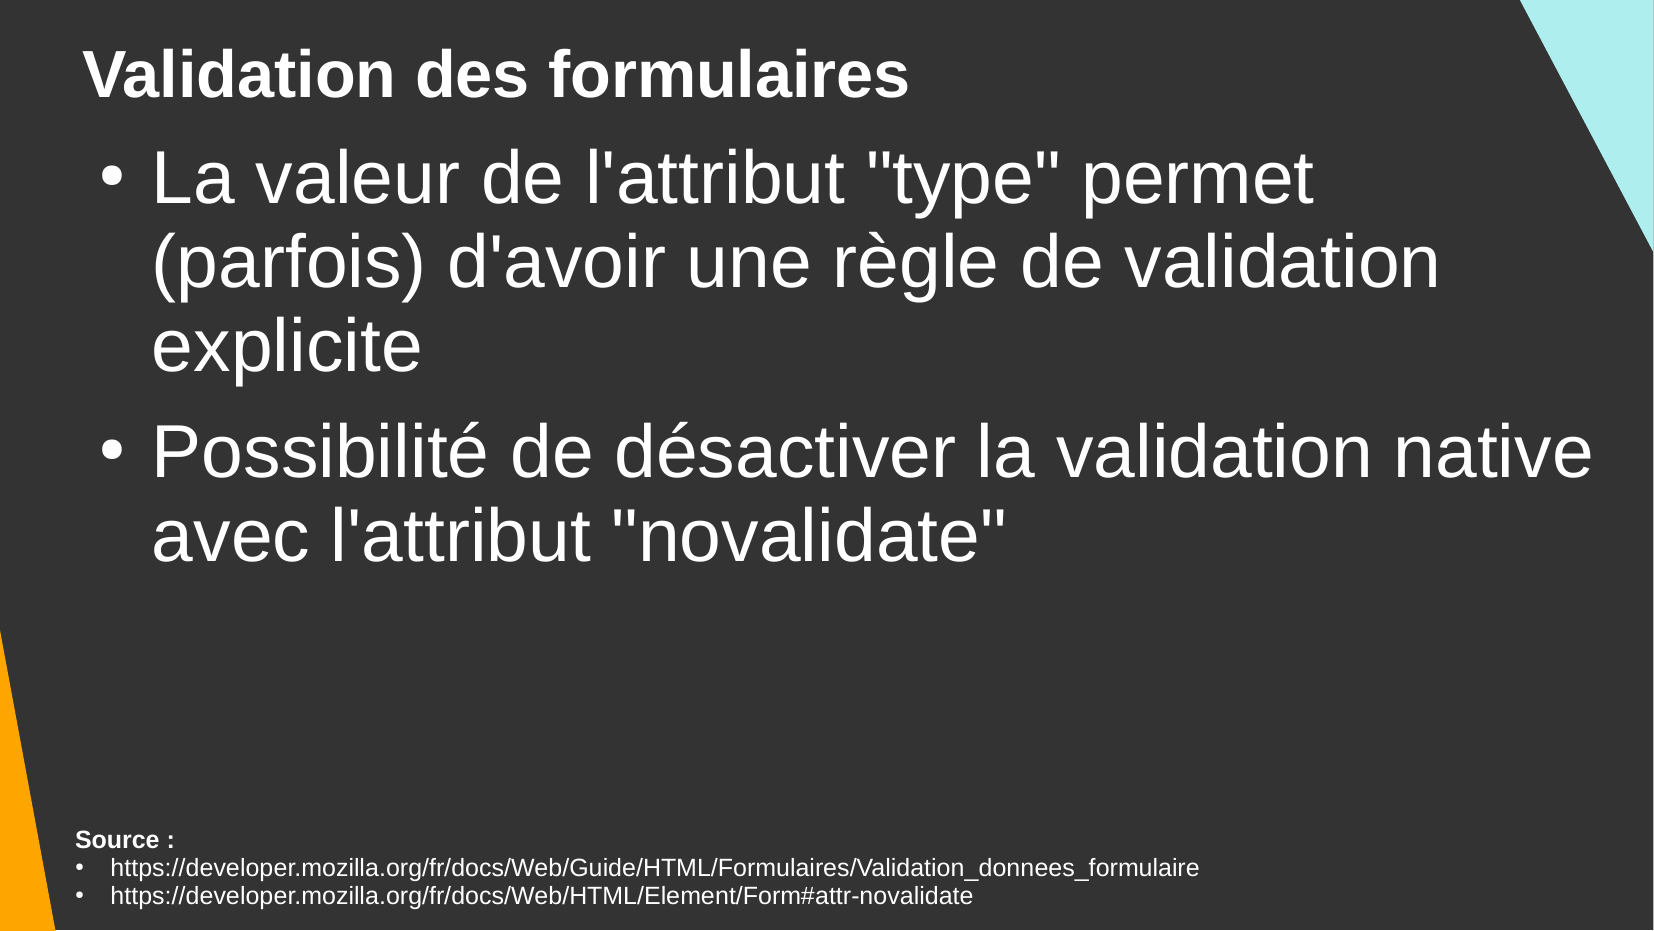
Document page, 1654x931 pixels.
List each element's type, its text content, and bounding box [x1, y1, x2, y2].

text_box [0, 630, 56, 931]
text_box [1519, 0, 1654, 254]
title Validation des formulaires [82, 37, 1571, 114]
list La valeur de l'attribut "type" permet (parfois) d'avoir une règle de validation explicite Possibilité de désactiver la validation native avec l'attribut "novalidate" [80, 135, 1605, 745]
text_box Source : https://developer.mozilla.org/fr/docs/Web/Guide/HTML/Formulaires/Validation_donnees_formulaire https://developer.mozilla.org/fr/docs/Web/HTML/Element/Form#attr-novalidate [60, 818, 1546, 917]
